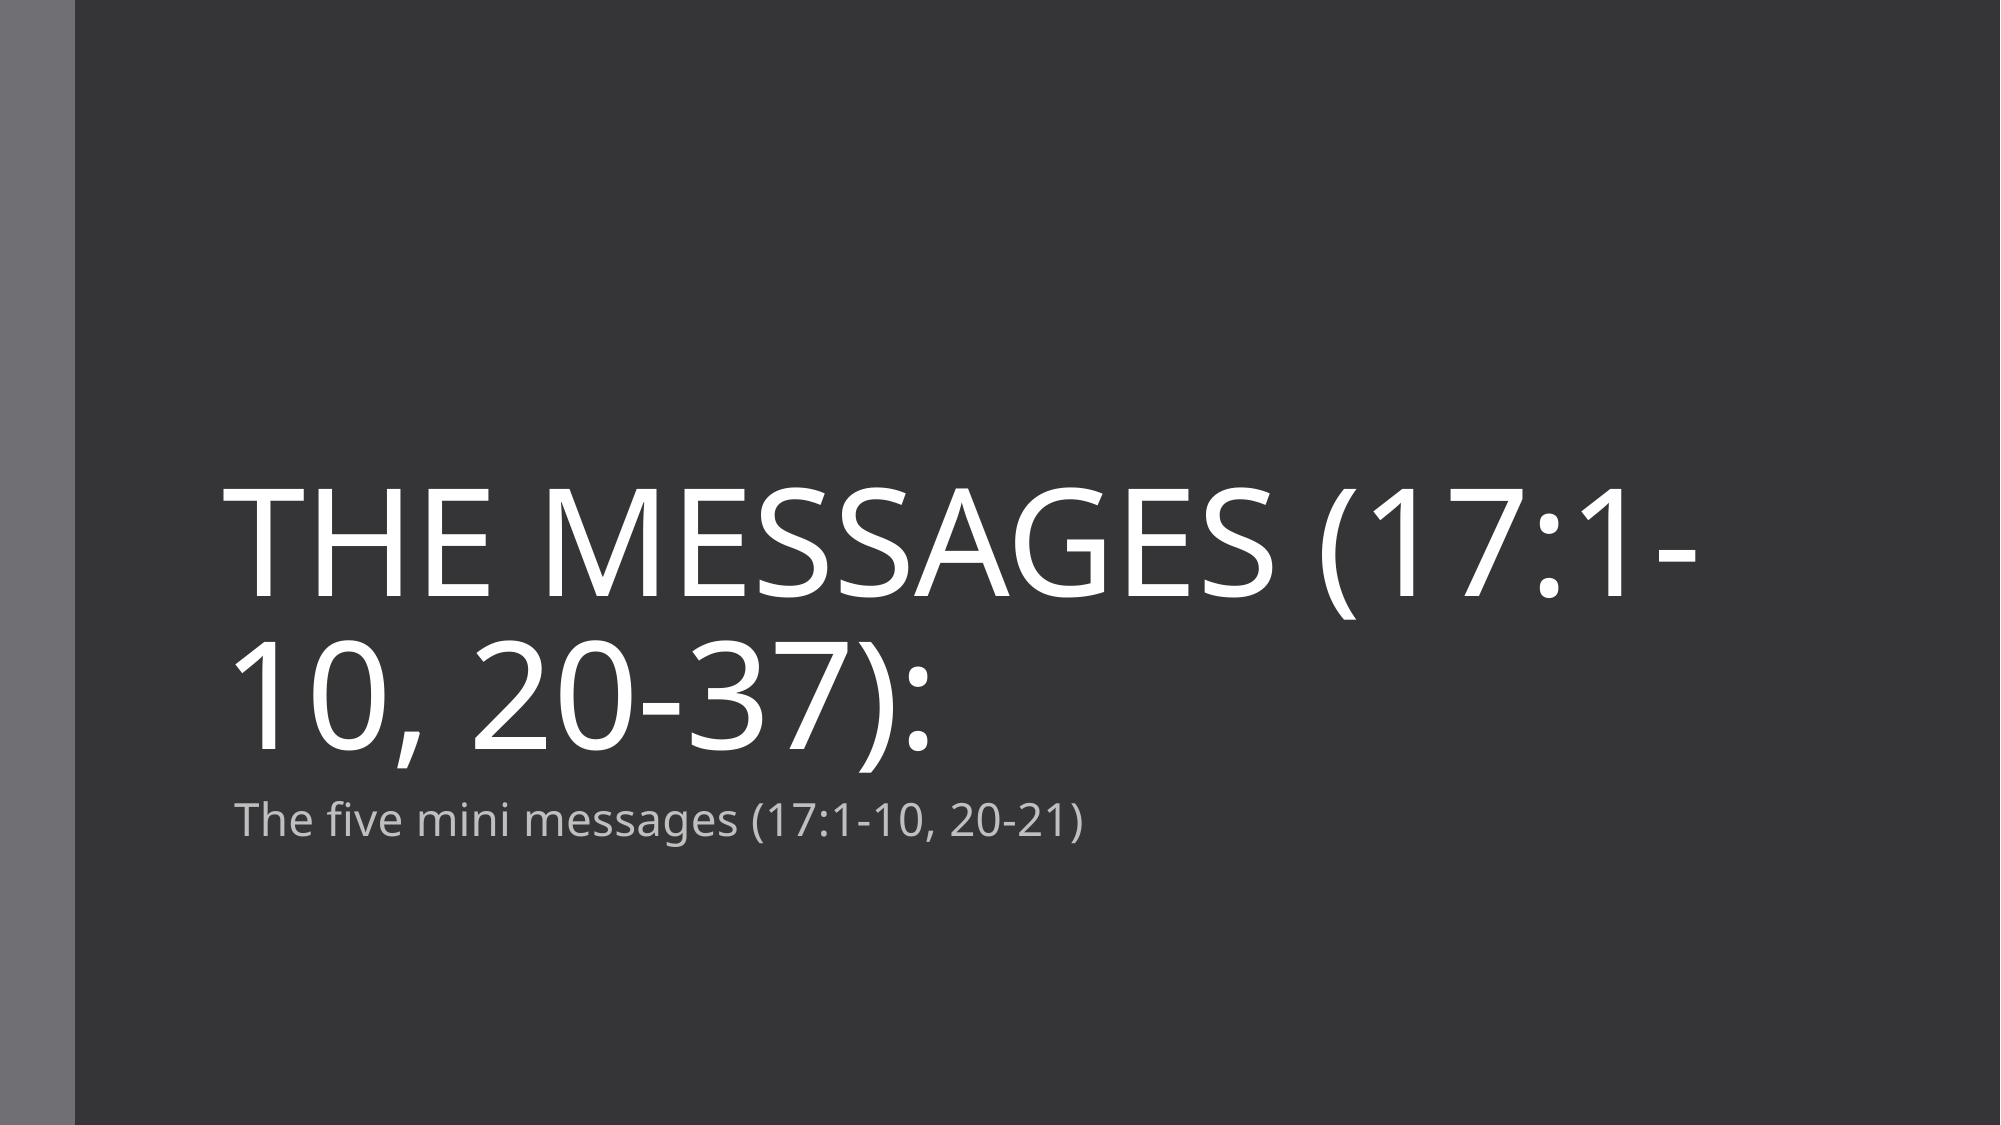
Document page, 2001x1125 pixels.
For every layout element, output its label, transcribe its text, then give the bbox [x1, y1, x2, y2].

title THE MESSAGES (17:1-10, 20-37): [206, 124, 1752, 787]
subtitle The five mini messages (17:1-10, 20-21) [206, 787, 1752, 1066]
